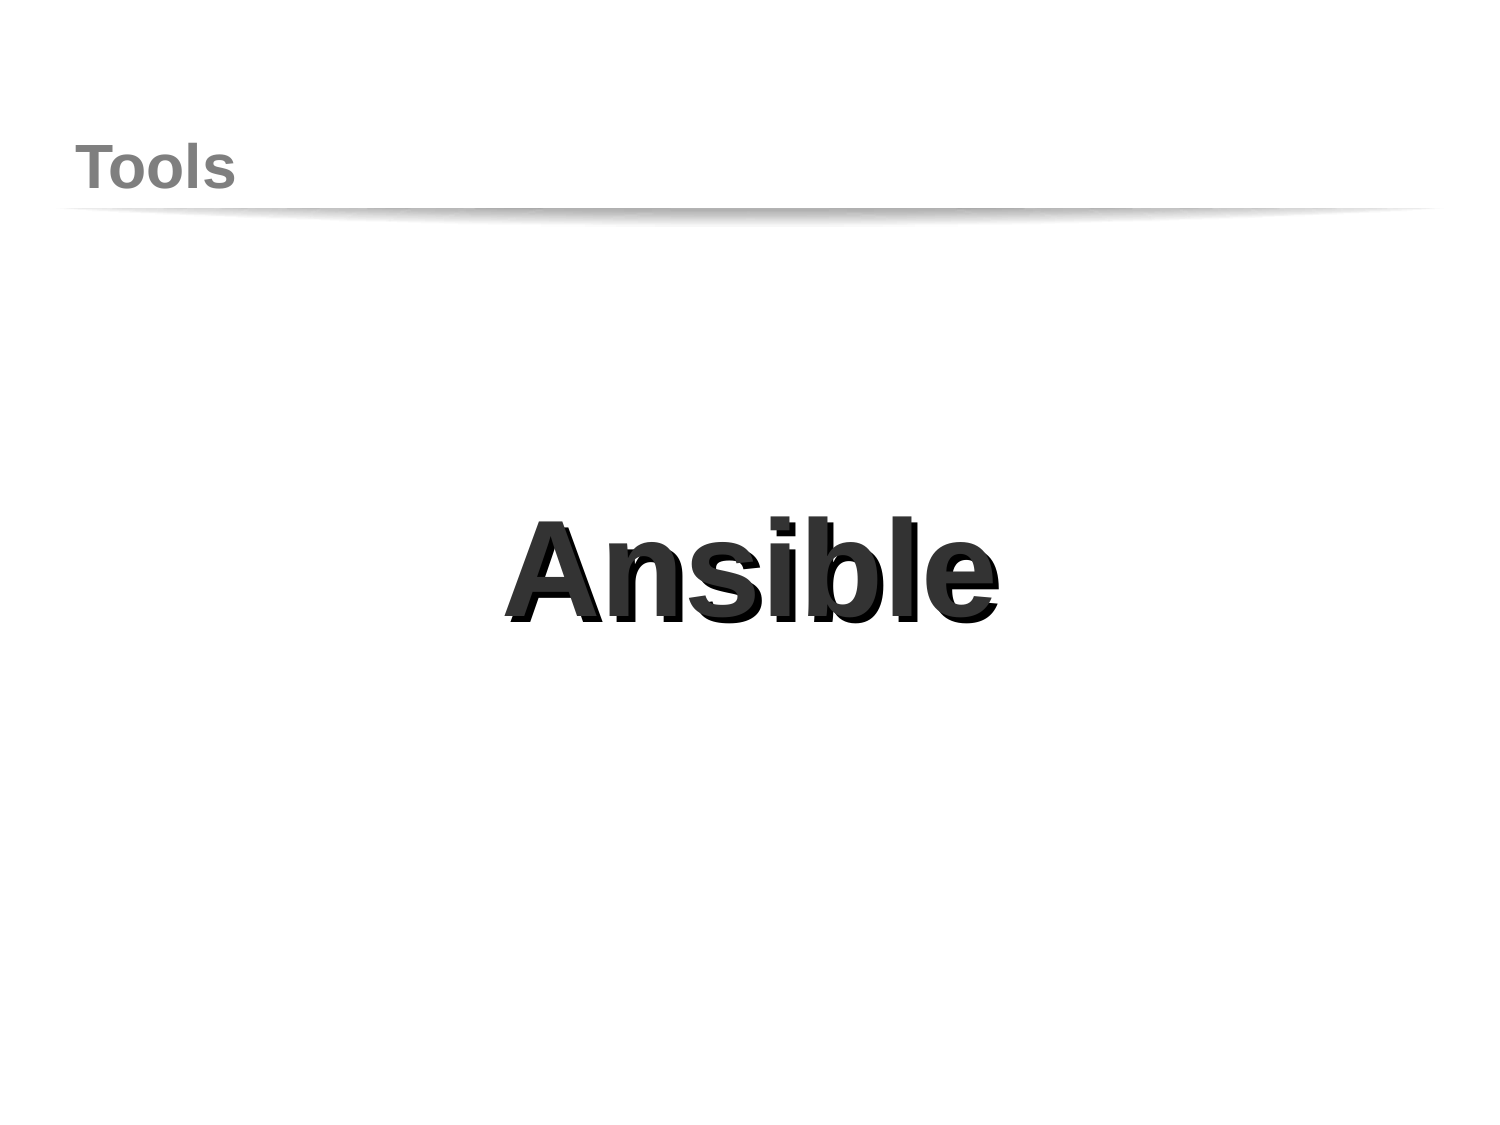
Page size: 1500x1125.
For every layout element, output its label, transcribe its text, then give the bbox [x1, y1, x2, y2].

title Tools [75, 71, 1426, 203]
text_box Ansible [75, 479, 1426, 646]
